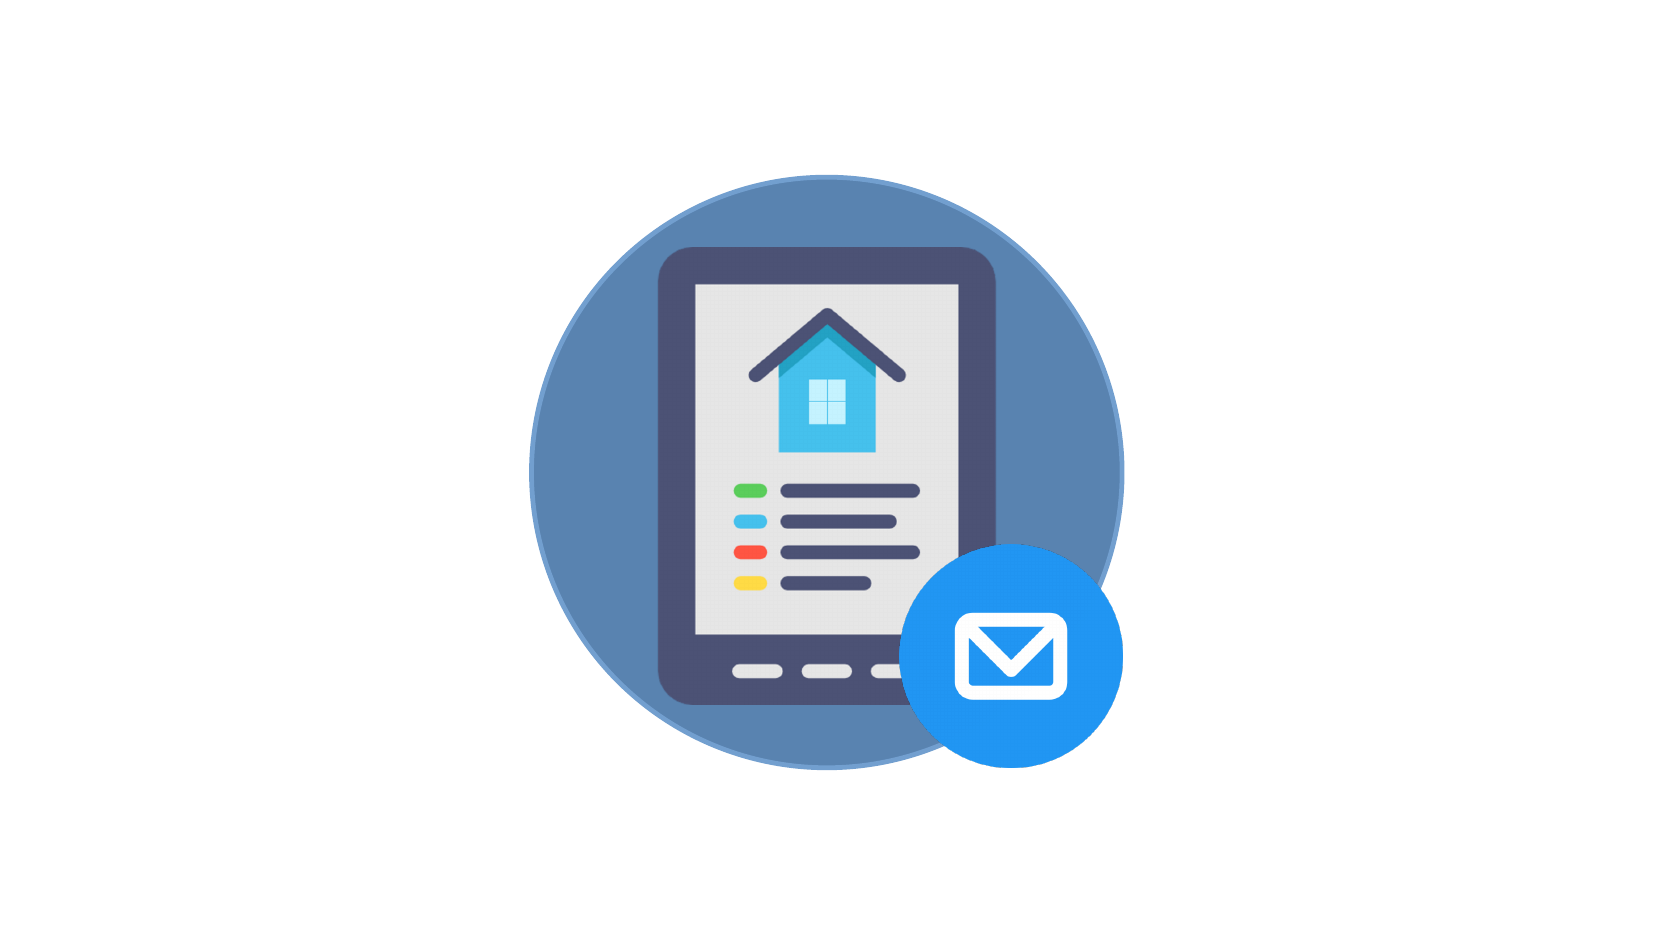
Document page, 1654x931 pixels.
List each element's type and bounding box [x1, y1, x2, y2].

text_box [1078, 317, 1123, 544]
text_box [667, 177, 987, 224]
text_box [677, 727, 899, 768]
text_box [531, 318, 575, 627]
picture [575, 224, 1123, 768]
